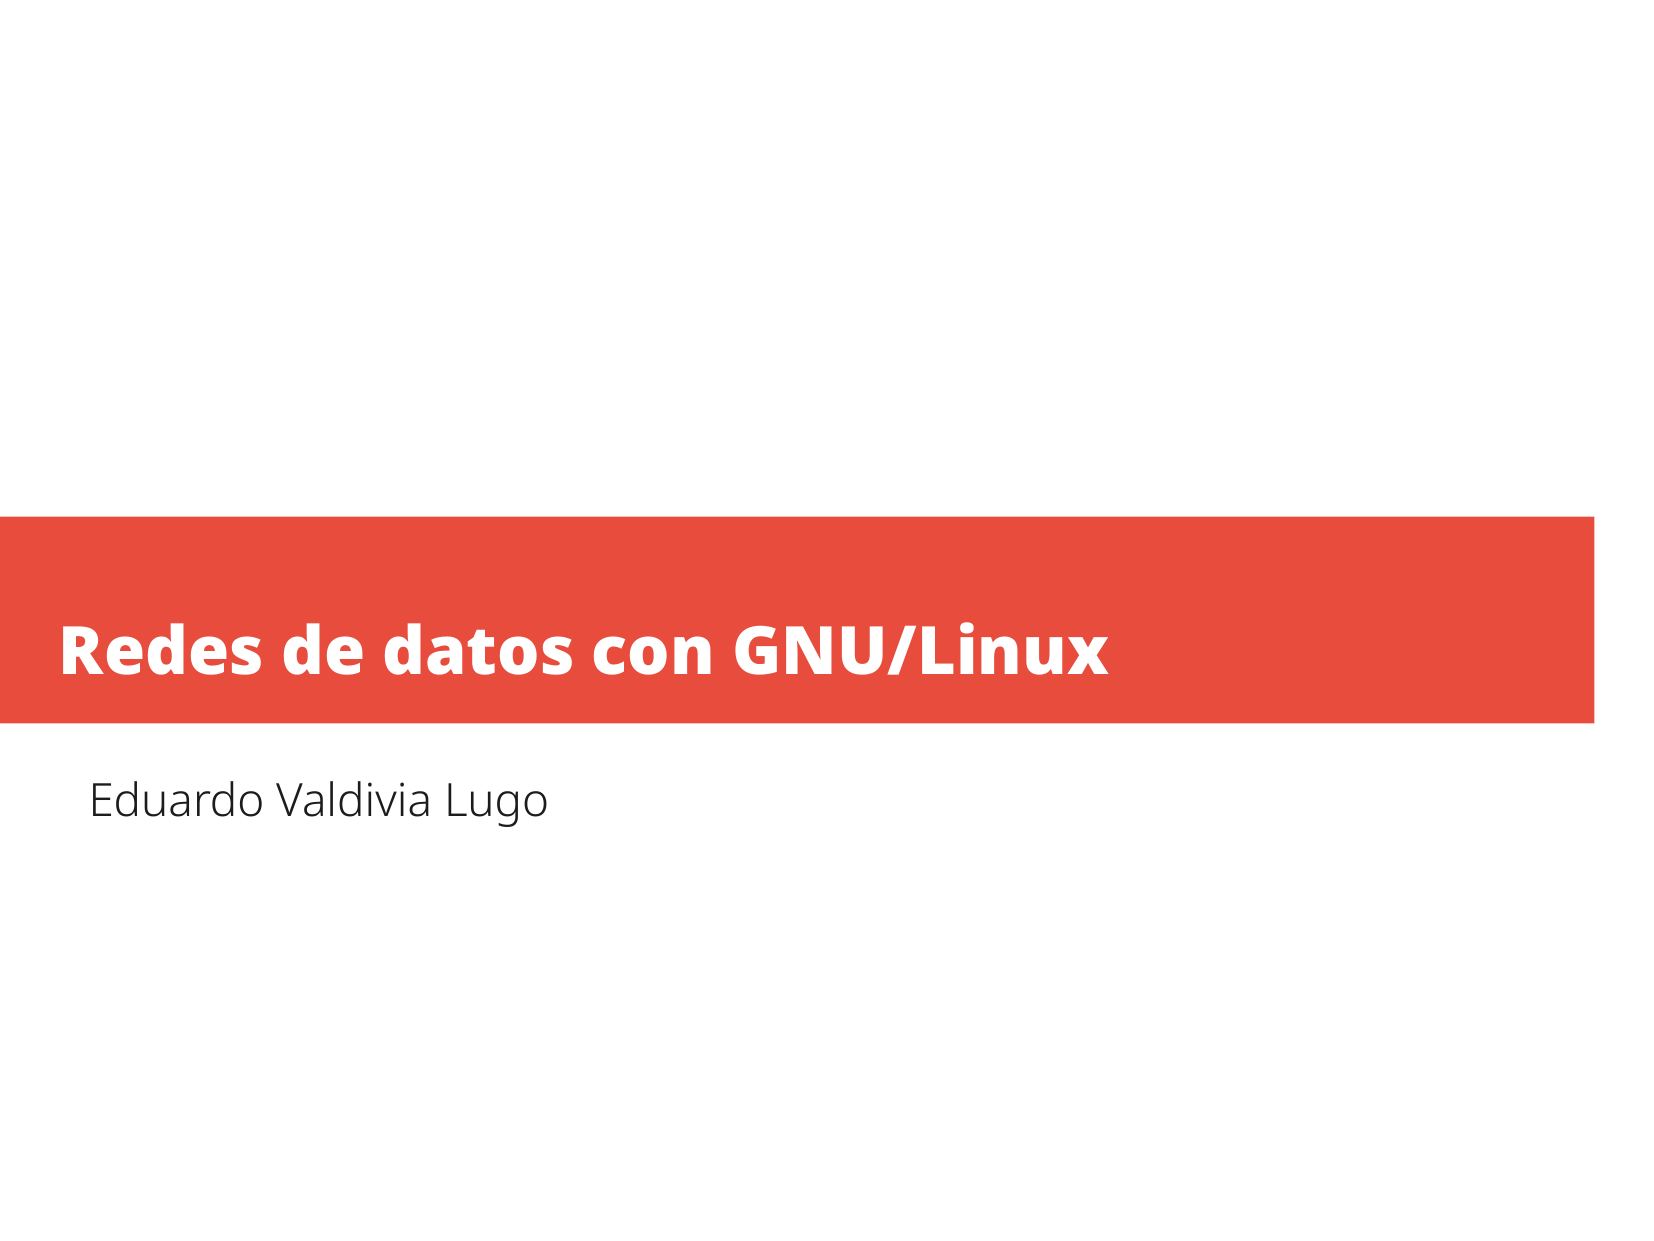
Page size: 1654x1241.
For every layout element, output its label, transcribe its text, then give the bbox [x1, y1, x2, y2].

title Redes de datos con GNU/Linux [59, 546, 1595, 694]
subtitle Eduardo Valdivia Lugo [88, 767, 1595, 1182]
